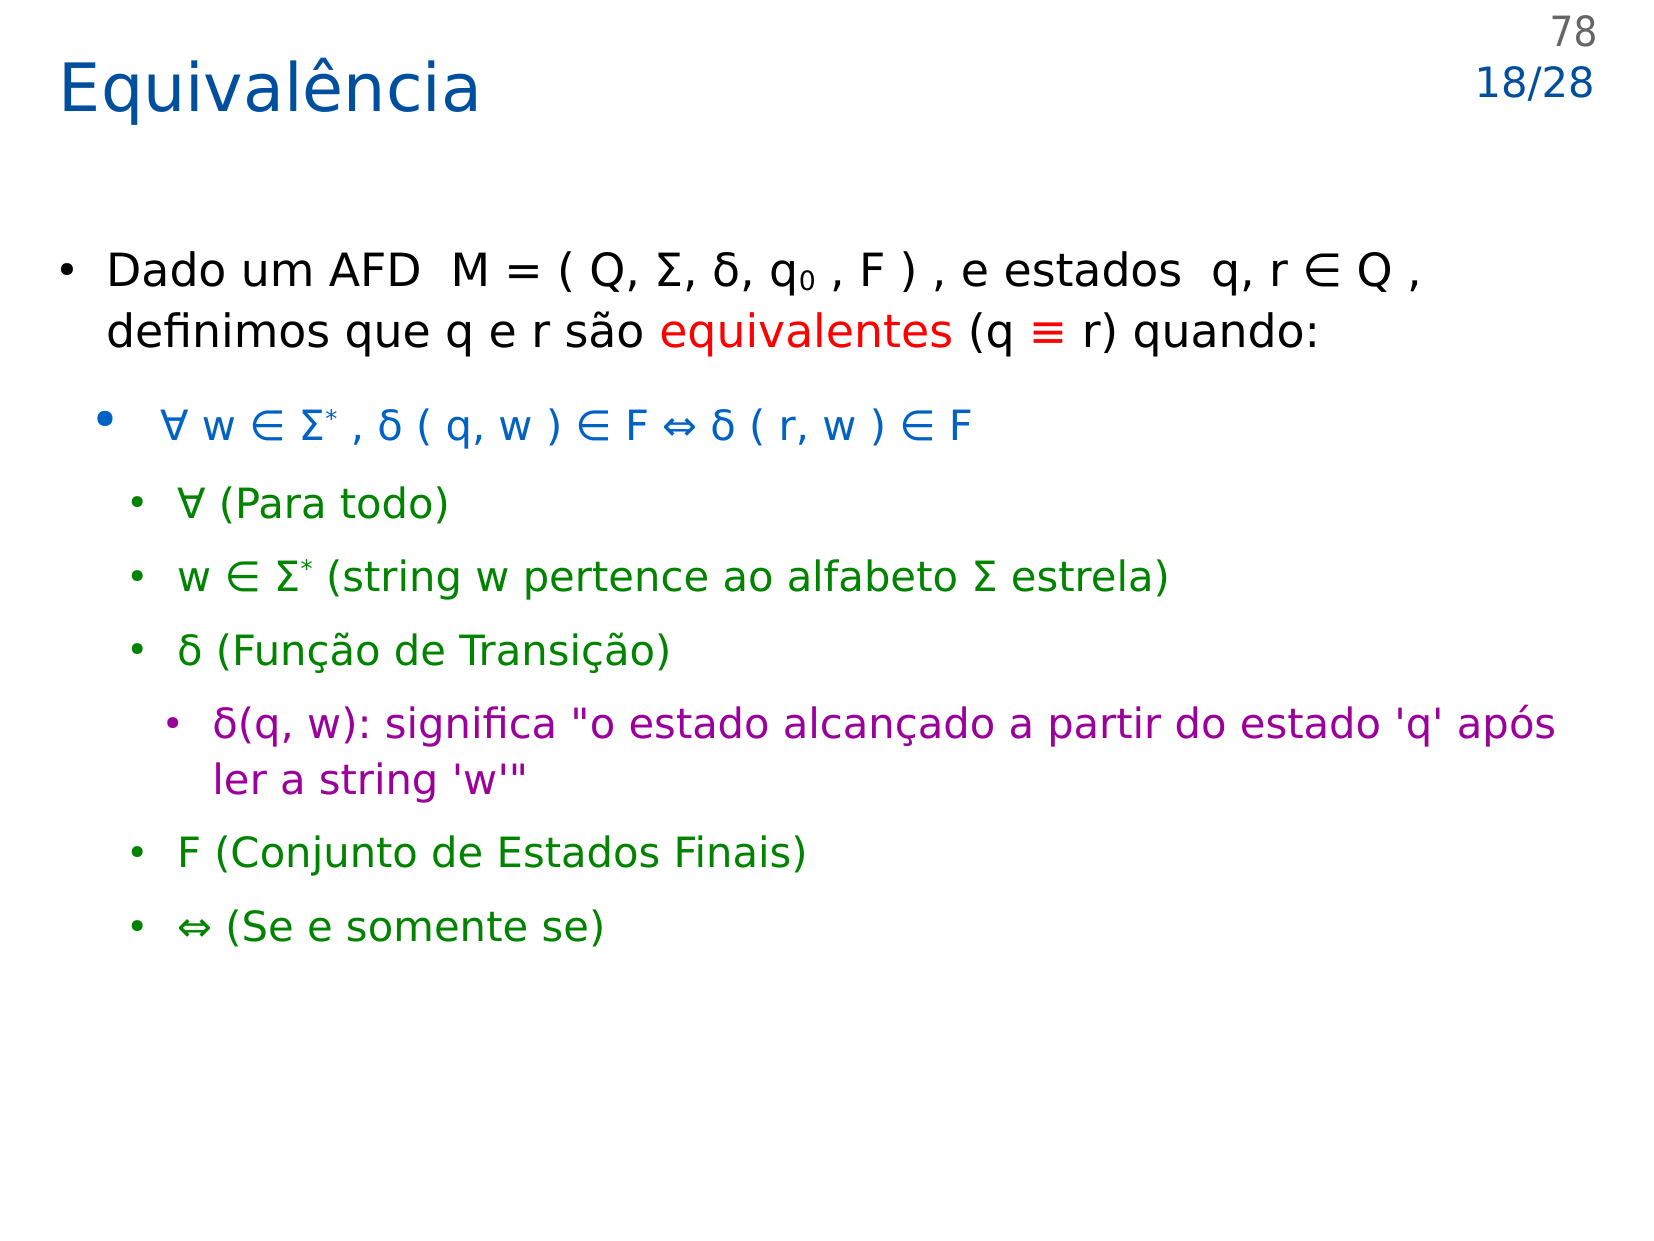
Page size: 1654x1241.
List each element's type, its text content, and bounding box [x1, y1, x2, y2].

title Equivalência [59, 29, 1625, 148]
list Dado um AFD M = ( Q, Σ, δ, q0 , F ) , e estados q, r ∈ Q , definimos que q e r são equivalentes (q ≡ r) quando: ∀ w ∈ Σ* , δ ( q, w ) ∈ F ⇔ δ ( r, w ) ∈ F ∀ (Para todo) w ∈ Σ* (string w pertence ao alfabeto Σ estrela) δ (Função de Transição) δ(q, w): significa "o estado alcançado a partir do estado 'q' após ler a string 'w'" F (Conjunto de Estados Finais) ⇔ (Se e somente se) [59, 236, 1595, 1211]
text_box 78 [1375, 0, 1613, 64]
